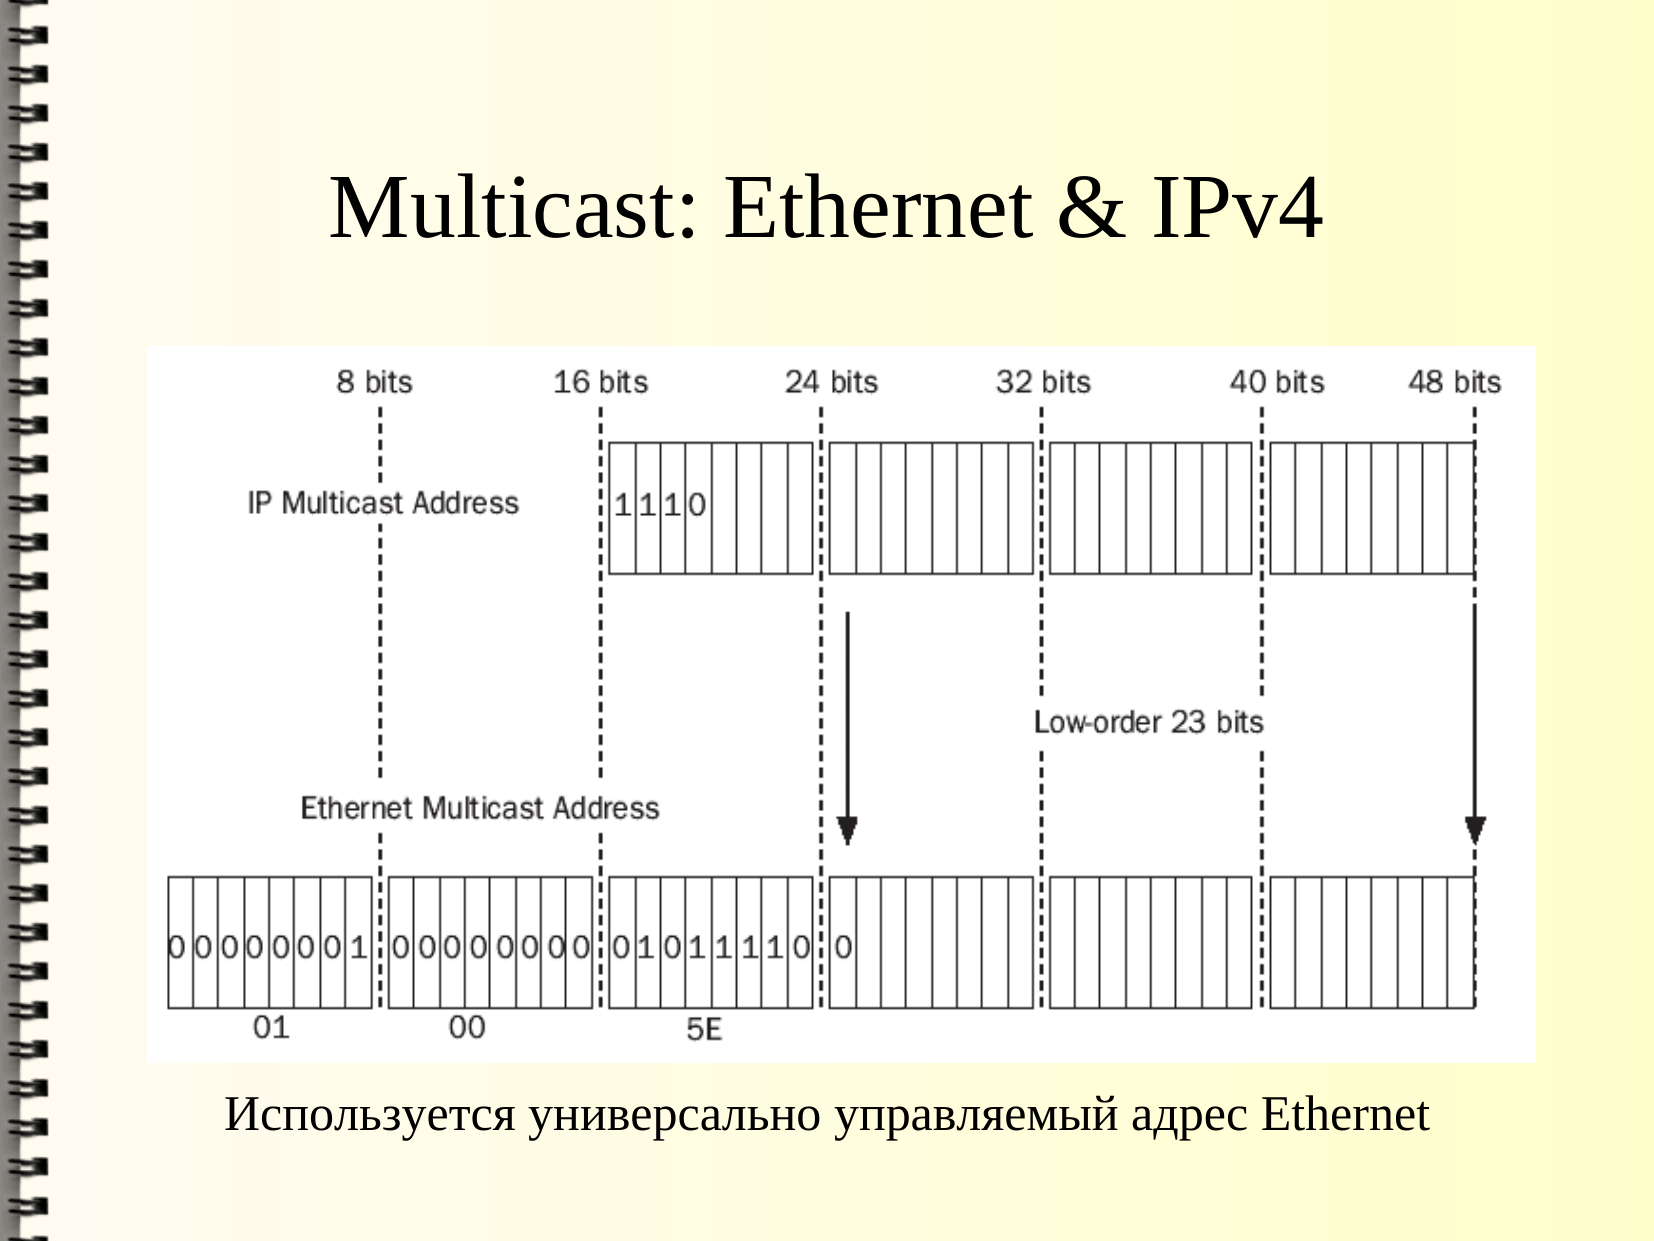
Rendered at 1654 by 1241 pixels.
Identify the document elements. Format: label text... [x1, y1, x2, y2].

picture [147, 346, 1536, 1063]
title Multicast: Ethernet & IPv4 [121, 102, 1534, 311]
subtitle Используется универсально управляемый адрес Ethernet [121, 1062, 1534, 1164]
picture [0, 0, 1654, 1241]
